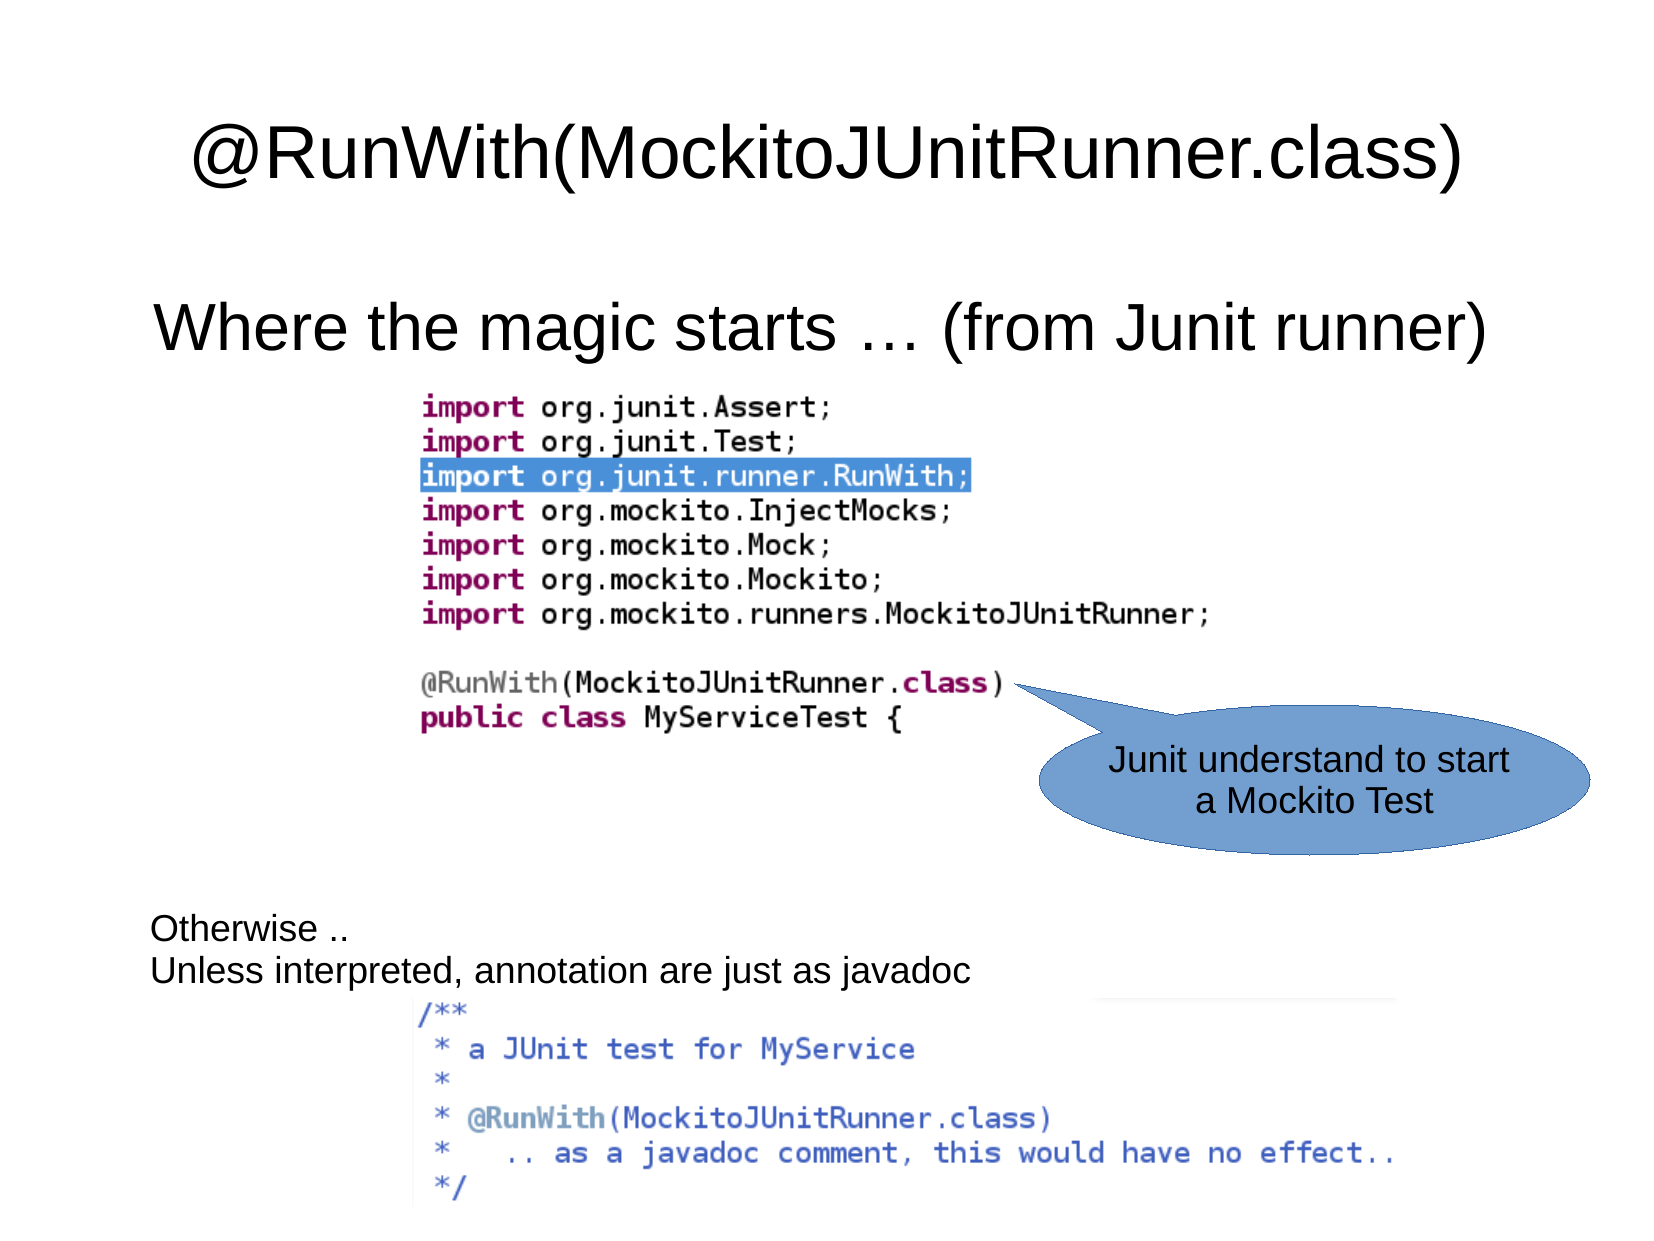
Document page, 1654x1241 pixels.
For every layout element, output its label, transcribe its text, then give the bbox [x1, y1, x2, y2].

list Where the magic starts … (from Junit runner) [82, 290, 1571, 1010]
text_box Otherwise .. Unless interpreted, annotation are just as javadoc [135, 900, 987, 999]
title @RunWith(MockitoJUnitRunner.class) [82, 49, 1571, 257]
picture [412, 998, 1396, 1207]
text_box Junit understand to start a Mockito Test [1014, 683, 1591, 856]
picture [419, 389, 1236, 751]
